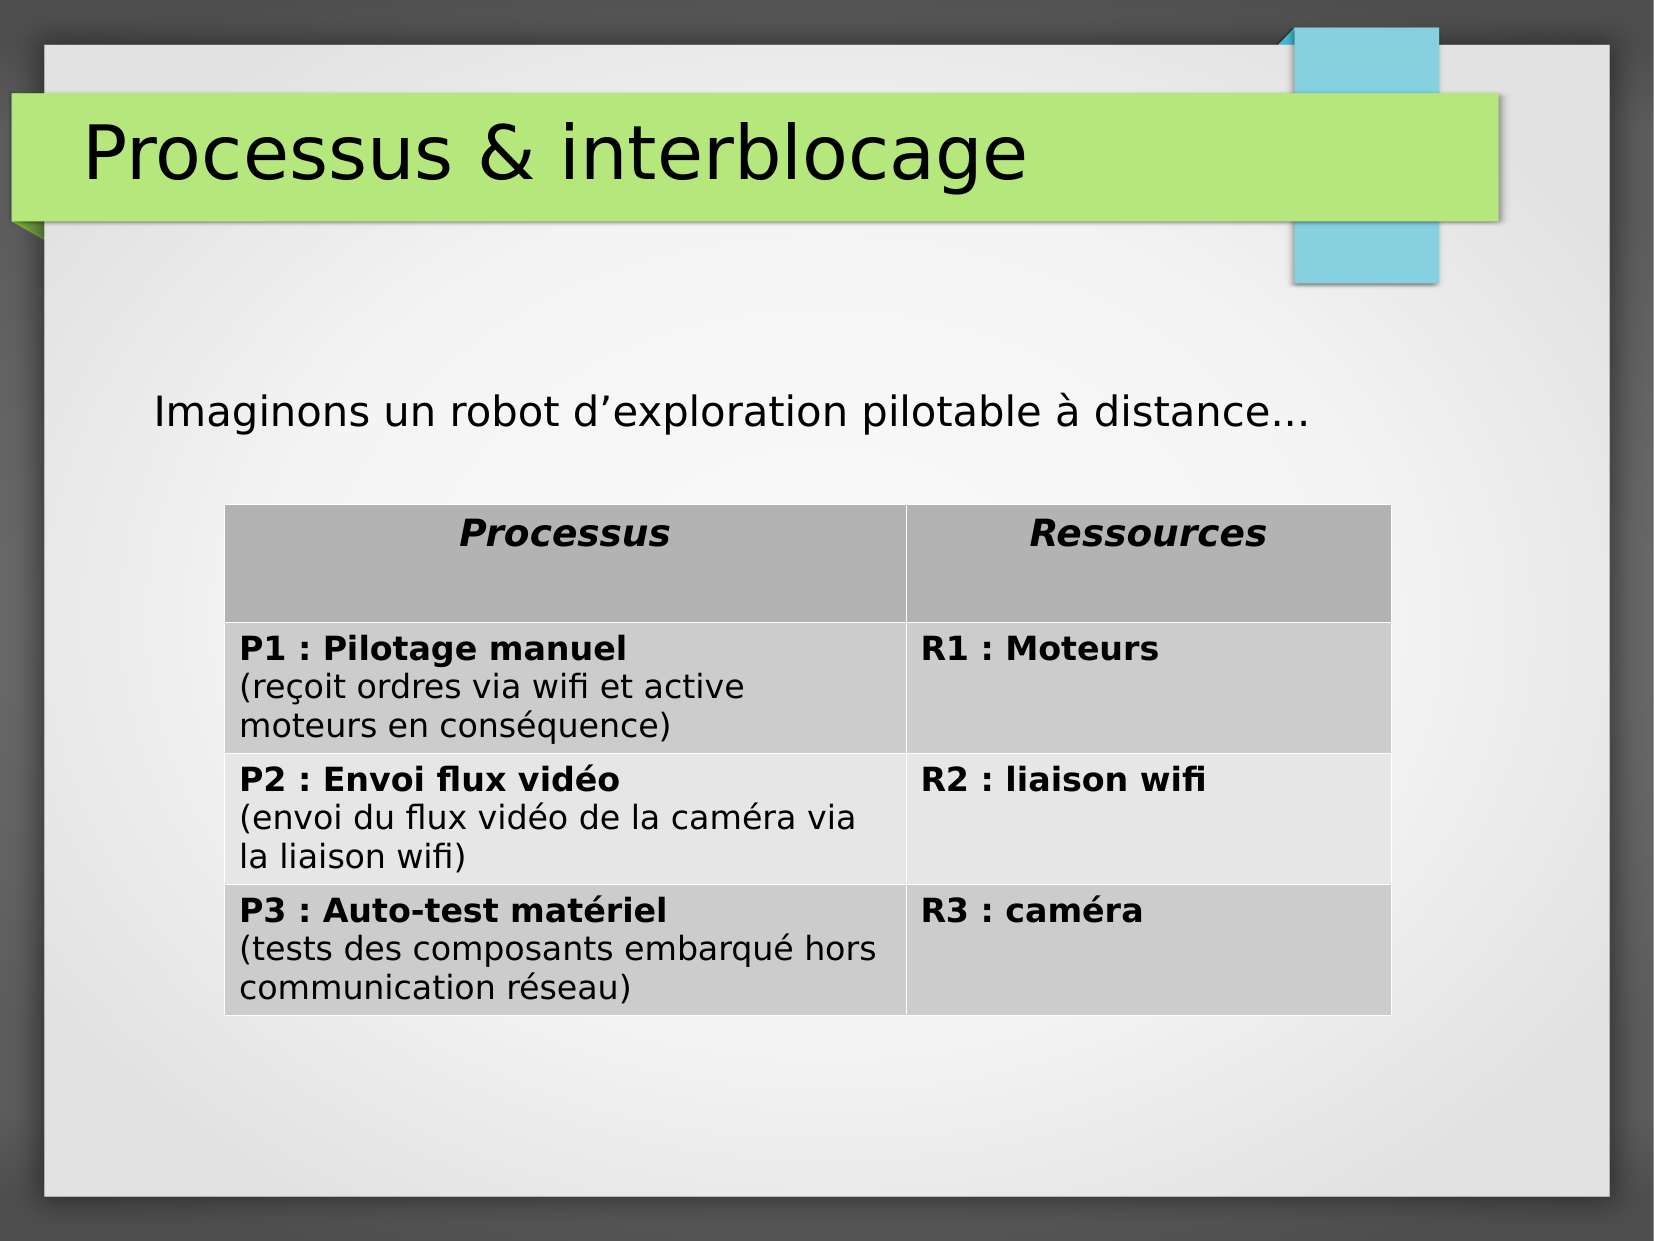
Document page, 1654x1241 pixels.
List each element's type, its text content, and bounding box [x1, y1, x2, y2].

title Processus & interblocage [82, 94, 1264, 213]
table_cell P1 : Pilotage manuel (reçoit ordres via wifi et active moteurs en conséquence) [225, 623, 906, 753]
picture [0, 0, 1654, 1241]
table_cell P2 : Envoi flux vidéo (envoi du flux vidéo de la caméra via la liaison wifi) [225, 754, 906, 884]
table_header Ressources [907, 505, 1391, 622]
table_cell R3 : caméra [907, 885, 1391, 1015]
list Imaginons un robot d’exploration pilotable à distance... [82, 295, 1571, 438]
table_cell R1 : Moteurs [907, 623, 1391, 753]
table_cell R2 : liaison wifi [907, 754, 1391, 884]
table_cell P3 : Auto-test matériel (tests des composants embarqué hors communication réseau) [225, 885, 906, 1015]
table_header Processus [225, 505, 906, 622]
